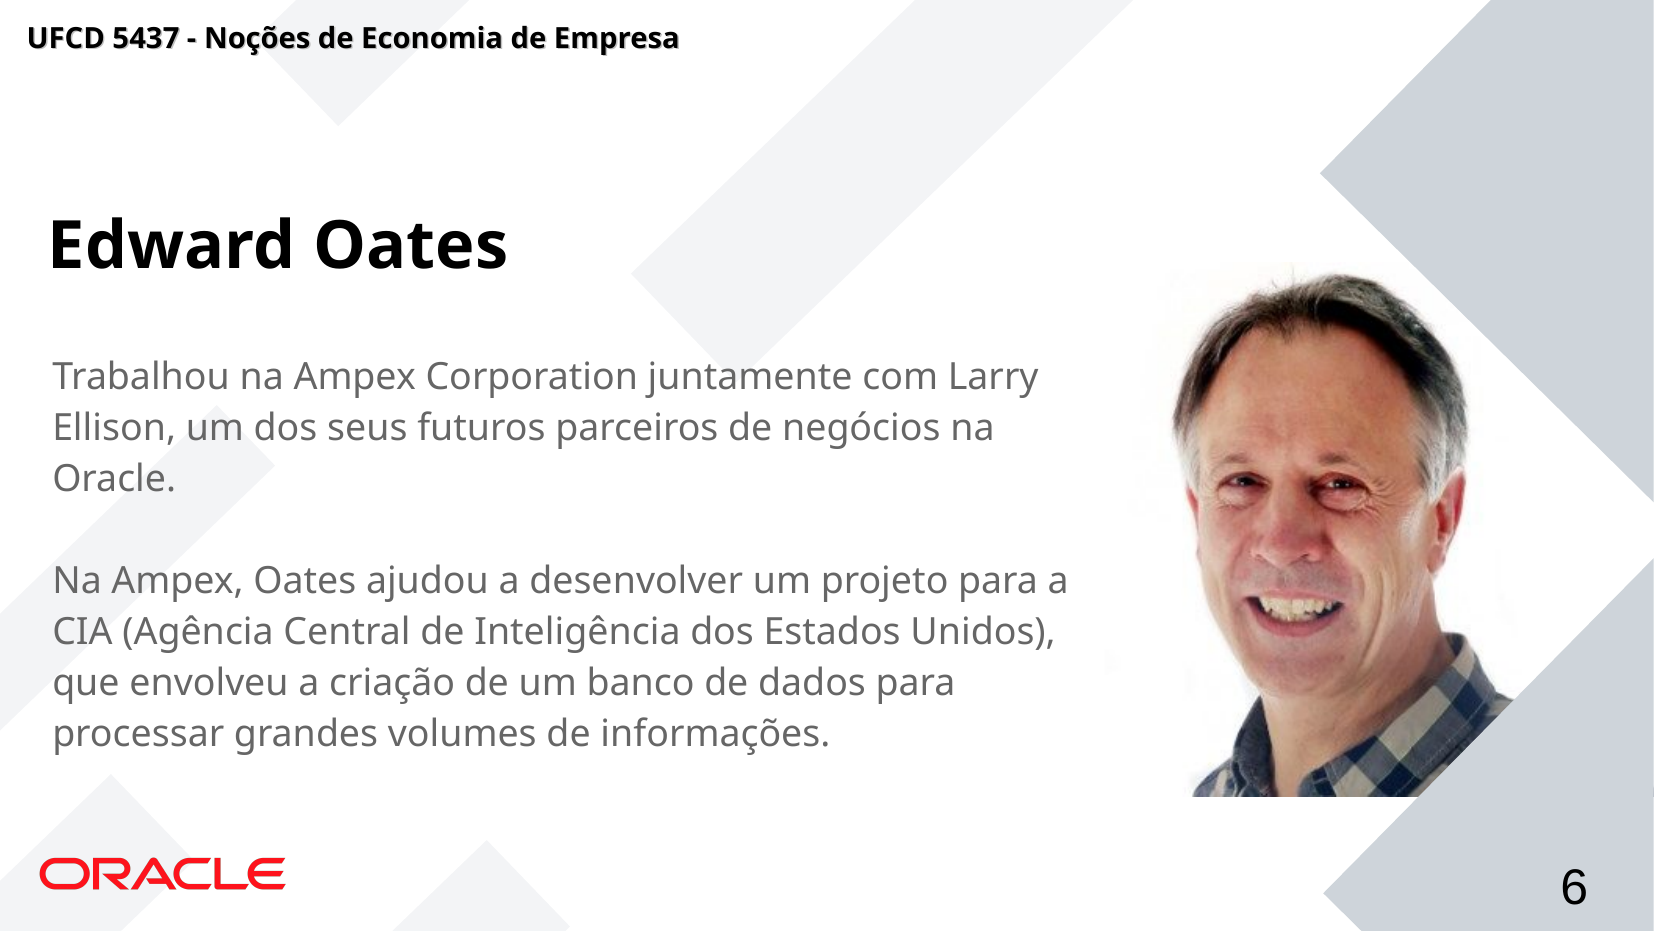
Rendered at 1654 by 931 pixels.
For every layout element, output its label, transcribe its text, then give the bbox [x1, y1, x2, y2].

picture [1033, 262, 1654, 797]
picture [37, 839, 288, 931]
text_box Edward Oates [33, 189, 589, 296]
text_box Trabalhou na Ampex Corporation juntamente com Larry Ellison, um dos seus futuros parceiros de negócios na Oracle. Na Ampex, Oates ajudou a desenvolver um projeto para a CIA (Agência Central de Inteligência dos Estados Unidos), que envolveu a criação de um banco de dados para processar grandes volumes de informações. [37, 342, 1088, 839]
